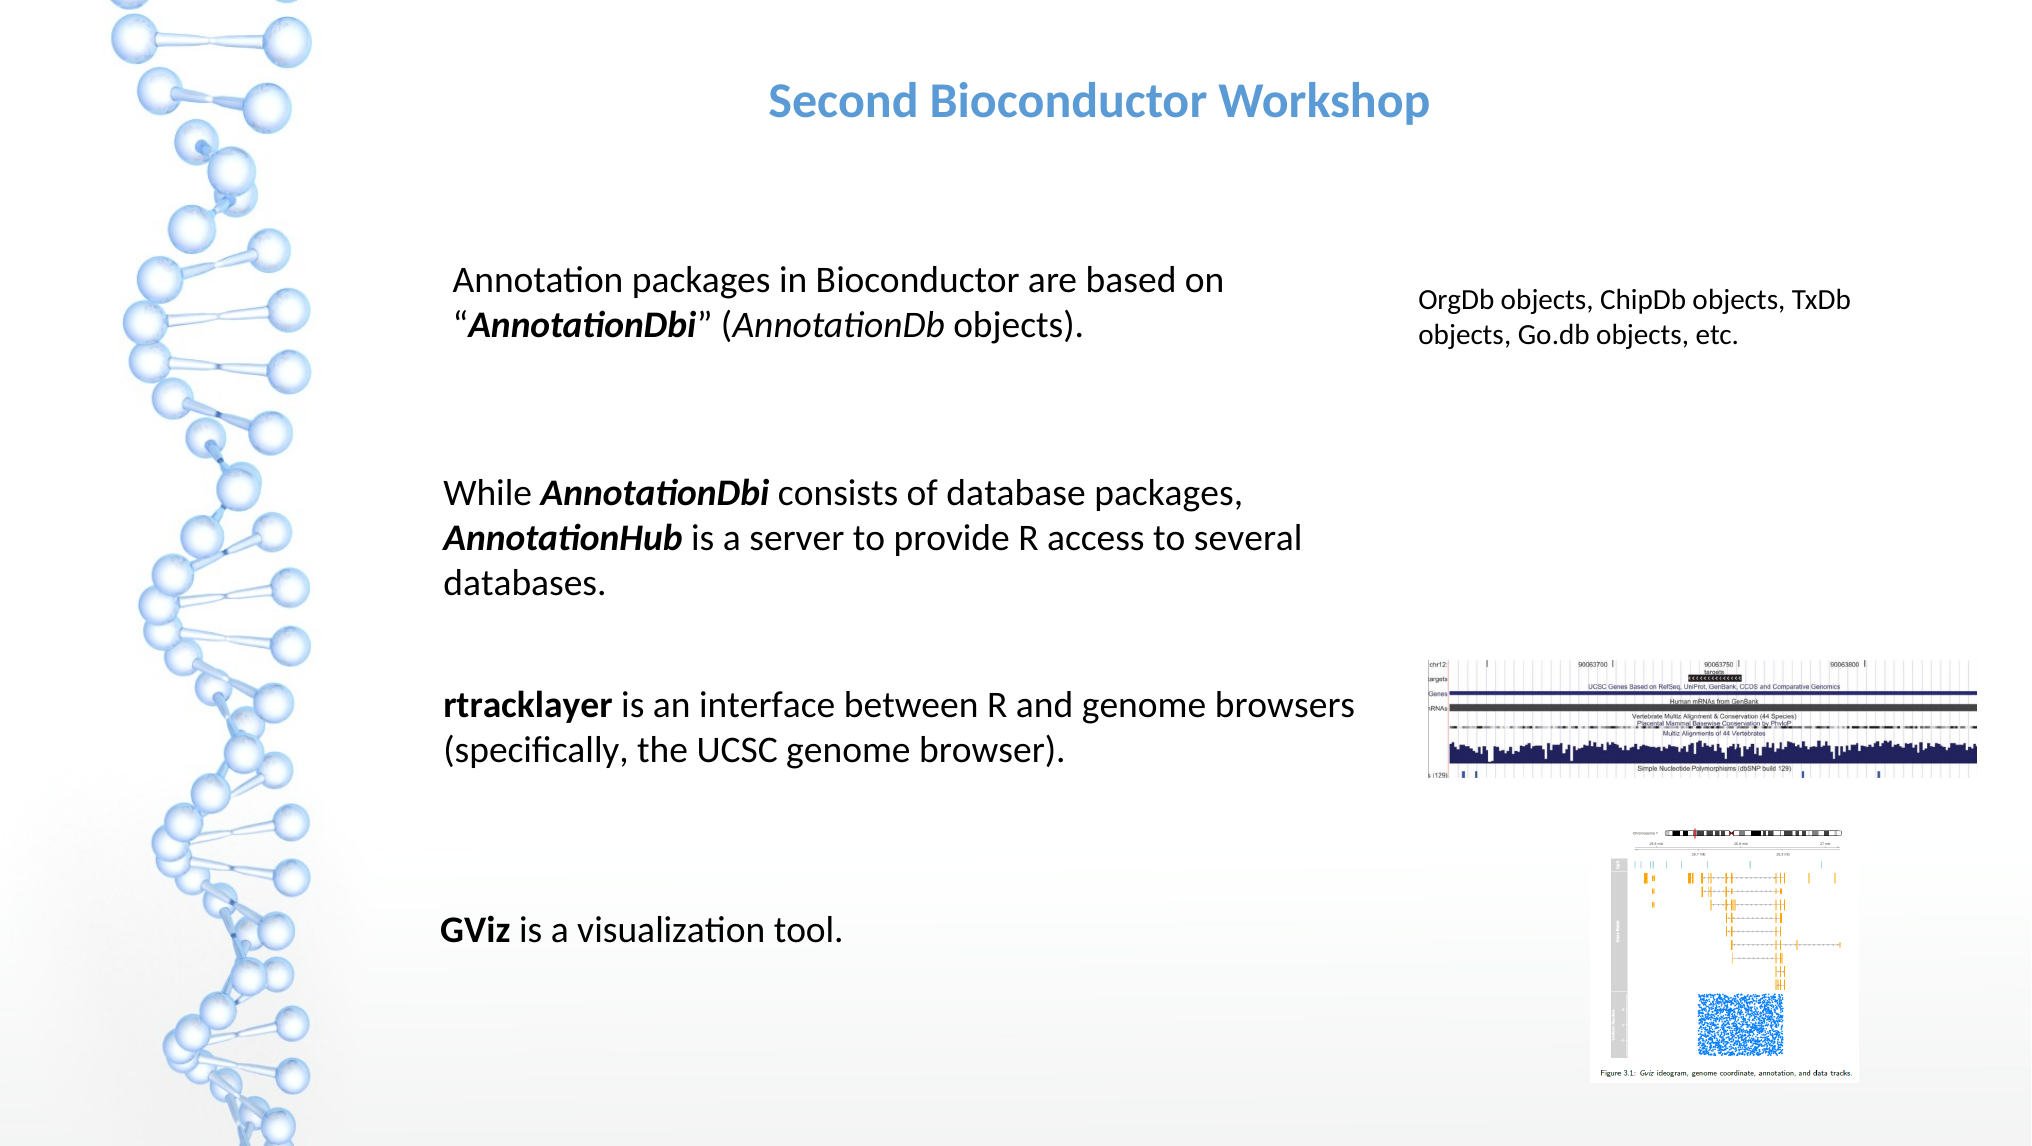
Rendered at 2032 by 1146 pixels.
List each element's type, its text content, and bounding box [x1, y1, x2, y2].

text_box While AnnotationDbi consists of database packages, AnnotationHub is a server to provide R access to several databases. [428, 460, 1444, 610]
text_box GViz is a visualization tool. [425, 898, 1441, 958]
text_box rtracklayer is an interface between R and genome browsers (specifically, the UCSC genome browser). [428, 673, 1428, 778]
text_box Second Bioconductor Workshop [753, 60, 1491, 137]
text_box Annotation packages in Bioconductor are based on “AnnotationDbi” (AnnotationDb objects). [438, 248, 1453, 353]
text_box OrgDb objects, ChipDb objects, TxDb objects, Go.db objects, etc. [1403, 272, 1881, 359]
picture [1428, 660, 1977, 778]
picture [1590, 822, 1859, 1083]
